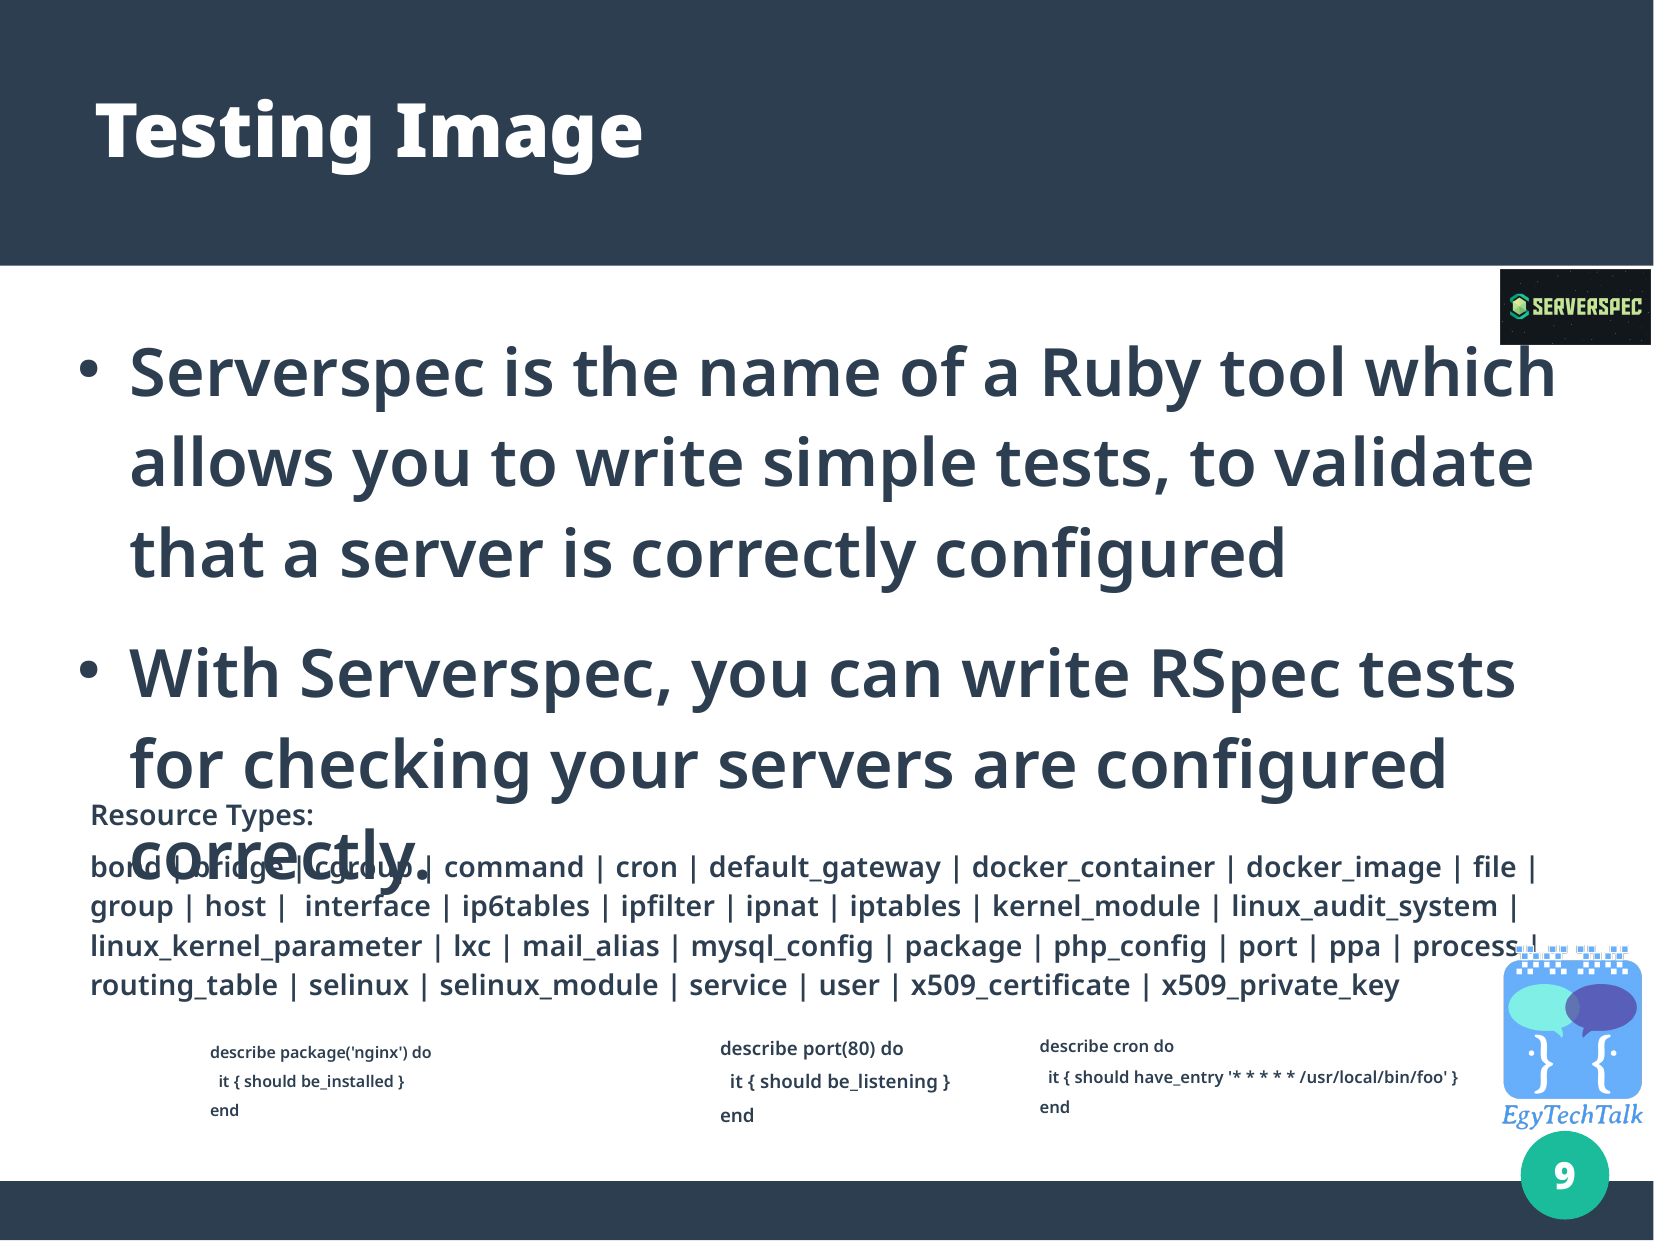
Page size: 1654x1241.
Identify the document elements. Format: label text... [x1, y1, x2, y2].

picture [1500, 269, 1651, 346]
text_box describe cron do it { should have_entry '* * * * * /usr/local/bin/foo' } end [1039, 1035, 1460, 1134]
list Serverspec is the name of a Ruby tool which allows you to write simple tests, to validate that a server is correctly configured With Serverspec, you can write RSpec tests for checking your servers are configured correctly. [59, 324, 1595, 1152]
text_box describe port(80) do it { should be_listening } end [720, 1035, 953, 1134]
picture [1494, 945, 1651, 1131]
title Testing Image [59, 49, 1595, 207]
text_box describe package('nginx') do it { should be_installed } end [210, 1041, 443, 1141]
text_box Resource Types: bond | bridge | cgroup | command | cron | default_gateway | docker_container | docker_image | file | group | host | interface | ip6tables | ipfilter | ipnat | iptables | kernel_module | linux_audit_system | linux_kernel_parameter | lxc | mail_alias | mysql_config | package | php_config | port | ppa | process | routing_table | selinux | selinux_module | service | user | x509_certificate | x509_private_key [90, 795, 1561, 1021]
